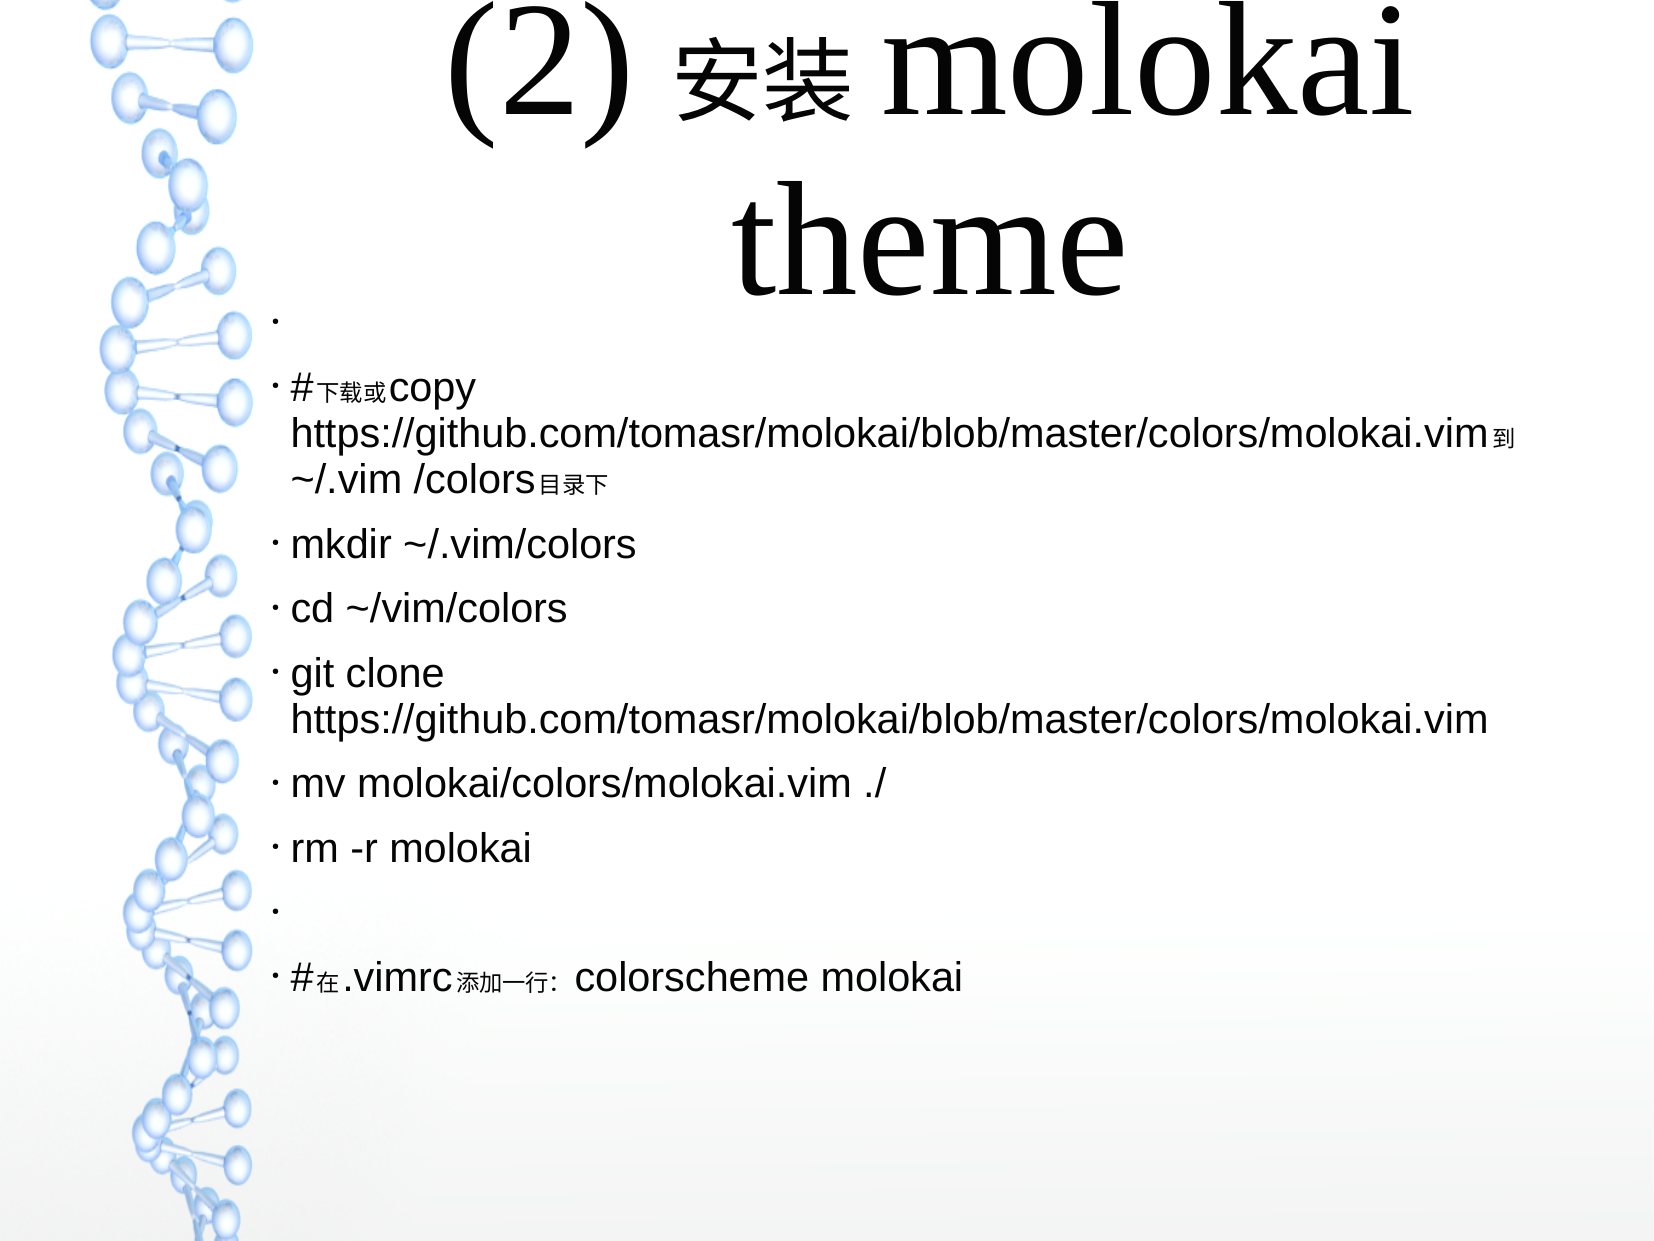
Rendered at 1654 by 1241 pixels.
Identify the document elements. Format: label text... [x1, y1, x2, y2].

picture [0, 0, 1654, 1241]
list #下载或copy https://github.com/tomasr/molokai/blob/master/colors/molokai.vim到~/.vim /colors目录下 mkdir ~/.vim/colors cd ~/vim/colors git clone https://github.com/tomasr/molokai/blob/master/colors/molokai.vim mv molokai/colors/molokai.vim ./ rm -r molokai #在.vimrc添加一行：colorscheme molokai [265, 299, 1595, 1019]
title (2)安装molokai theme [265, 0, 1595, 299]
